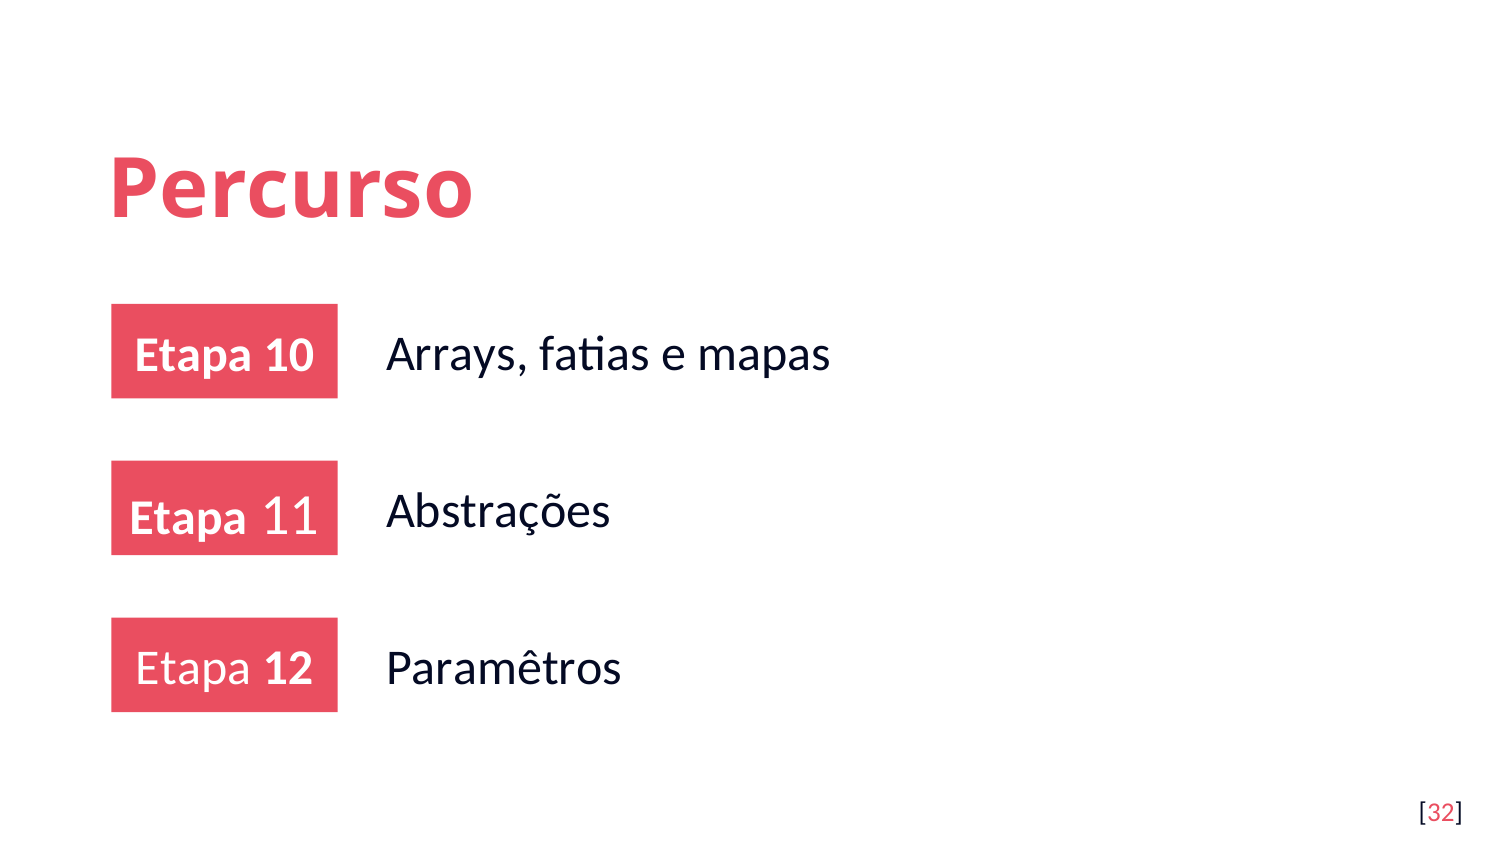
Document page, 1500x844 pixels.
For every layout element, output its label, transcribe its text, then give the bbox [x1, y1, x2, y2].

text_box Paramêtros [371, 627, 1384, 703]
text_box Etapa 11 [111, 460, 338, 556]
text_box Etapa 12 [111, 617, 338, 713]
text_box Abstrações [371, 470, 1384, 546]
text_box Percurso [92, 104, 1309, 243]
slide_number [32] [1403, 779, 1494, 844]
text_box Etapa 10 [111, 303, 338, 399]
text_box Arrays, fatias e mapas [371, 313, 1384, 389]
